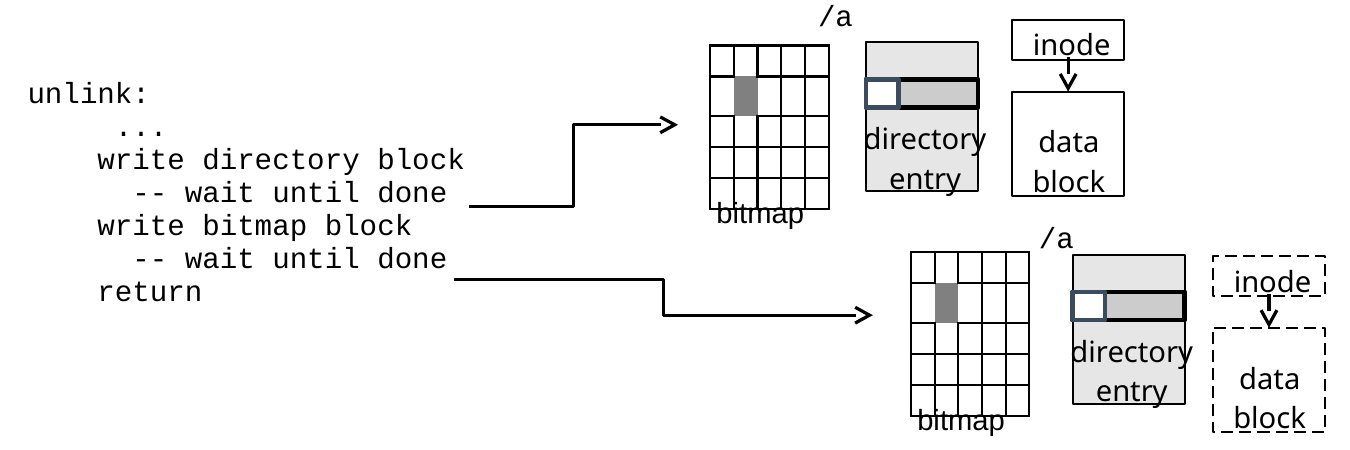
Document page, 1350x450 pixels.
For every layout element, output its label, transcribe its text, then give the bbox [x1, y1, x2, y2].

text_box [1212, 255, 1219, 296]
table_header [759, 47, 780, 75]
table_cell [759, 179, 780, 208]
table_header [912, 253, 934, 282]
table_cell [806, 148, 828, 177]
table_cell [959, 324, 981, 353]
table_header [806, 47, 828, 75]
table_cell [735, 116, 756, 146]
text_box [1072, 255, 1185, 323]
table_cell [782, 148, 804, 177]
table_cell [959, 355, 981, 384]
table_cell [983, 355, 1005, 384]
table_cell [711, 117, 733, 146]
table_cell [1007, 324, 1028, 353]
table_header [959, 253, 981, 282]
table_cell [936, 323, 957, 353]
table_cell [759, 117, 780, 146]
table_header [1007, 253, 1028, 282]
table_cell [735, 148, 756, 177]
table_cell [936, 355, 957, 384]
table_header [983, 253, 1005, 282]
table_cell [959, 386, 981, 415]
table_cell [711, 179, 733, 208]
text_box /a [803, 0, 868, 43]
text_box data block [1218, 350, 1322, 445]
text_box directory entry [848, 110, 1002, 206]
table_cell [983, 284, 1005, 322]
table_cell [806, 179, 828, 208]
text_box unlink: ... write directory block -- wait until done write bitmap block -- wait until done return [12, 71, 537, 318]
table_cell [758, 78, 780, 115]
table_header [711, 47, 733, 75]
table_cell [782, 179, 804, 208]
text_box inode [1018, 17, 1126, 72]
table_cell [1007, 355, 1028, 384]
table_cell [1007, 386, 1028, 415]
table_cell [912, 355, 934, 384]
text_box /a [1023, 217, 1089, 265]
table_cell [1007, 284, 1028, 322]
table_cell [912, 386, 934, 415]
text_box [1012, 19, 1018, 60]
table_cell [711, 78, 734, 115]
table_header [936, 253, 957, 283]
text_box [1212, 327, 1326, 433]
table_cell [782, 78, 804, 115]
table_cell [759, 148, 780, 177]
table_cell [983, 386, 1005, 415]
text_box bitmap [902, 396, 1020, 445]
table_cell [806, 117, 828, 146]
table_cell [912, 284, 935, 322]
table_cell [711, 148, 733, 177]
table_cell [958, 284, 981, 322]
table_cell [782, 117, 804, 146]
table_cell [912, 324, 934, 353]
text_box directory entry [1055, 323, 1209, 418]
table_cell [936, 386, 957, 415]
table_cell [735, 179, 756, 208]
table_cell [935, 283, 958, 323]
table_cell [734, 76, 758, 116]
text_box [1012, 91, 1125, 197]
text_box inode [1219, 253, 1327, 309]
table_header [735, 47, 756, 76]
table_cell [983, 324, 1005, 353]
text_box bitmap [701, 189, 820, 238]
table_cell [806, 78, 828, 115]
table_header [782, 47, 804, 75]
text_box data block [1017, 114, 1121, 209]
text_box [865, 42, 979, 110]
